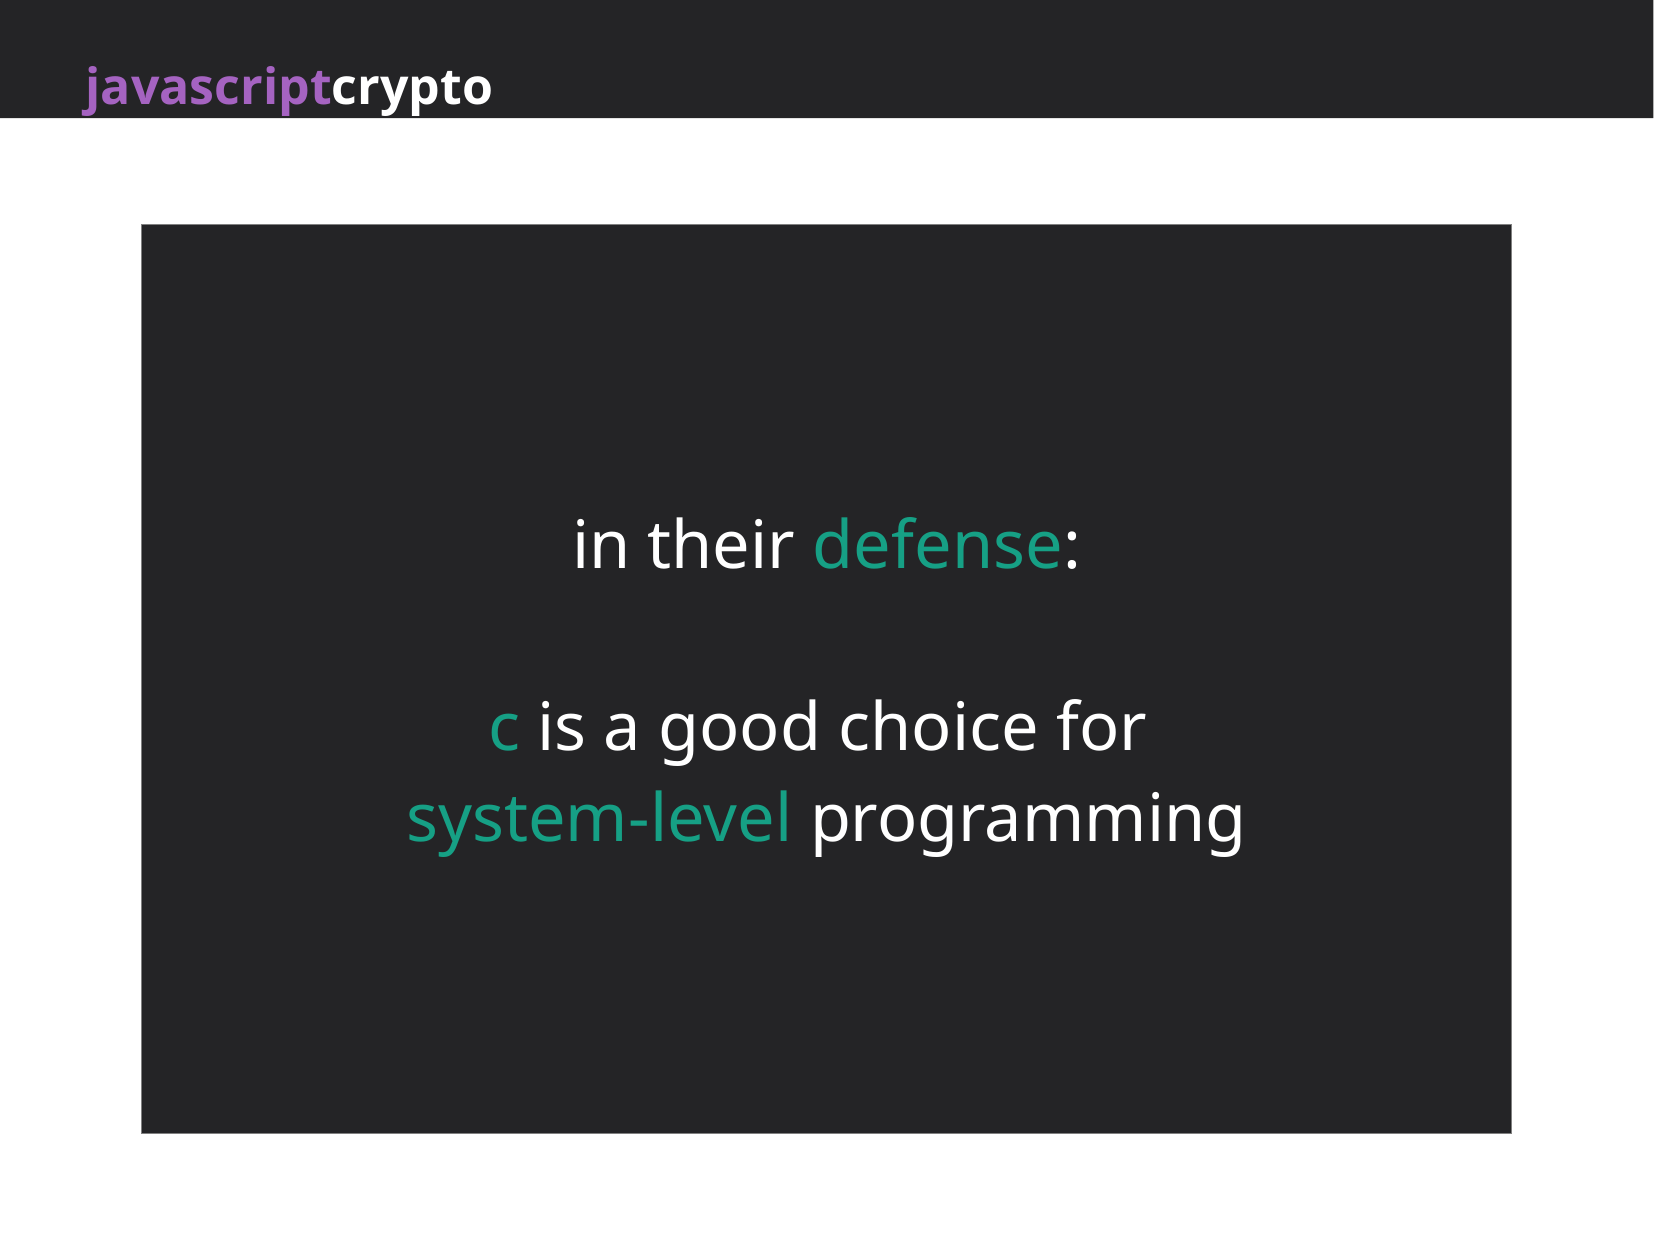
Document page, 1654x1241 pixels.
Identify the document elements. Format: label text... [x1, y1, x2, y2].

text_box [0, 0, 1654, 119]
text_box javascriptcrypto [70, 43, 544, 119]
text_box in their defense: c is a good choice for system-level programming [141, 224, 1512, 1134]
text_box [165, 531, 1441, 1087]
